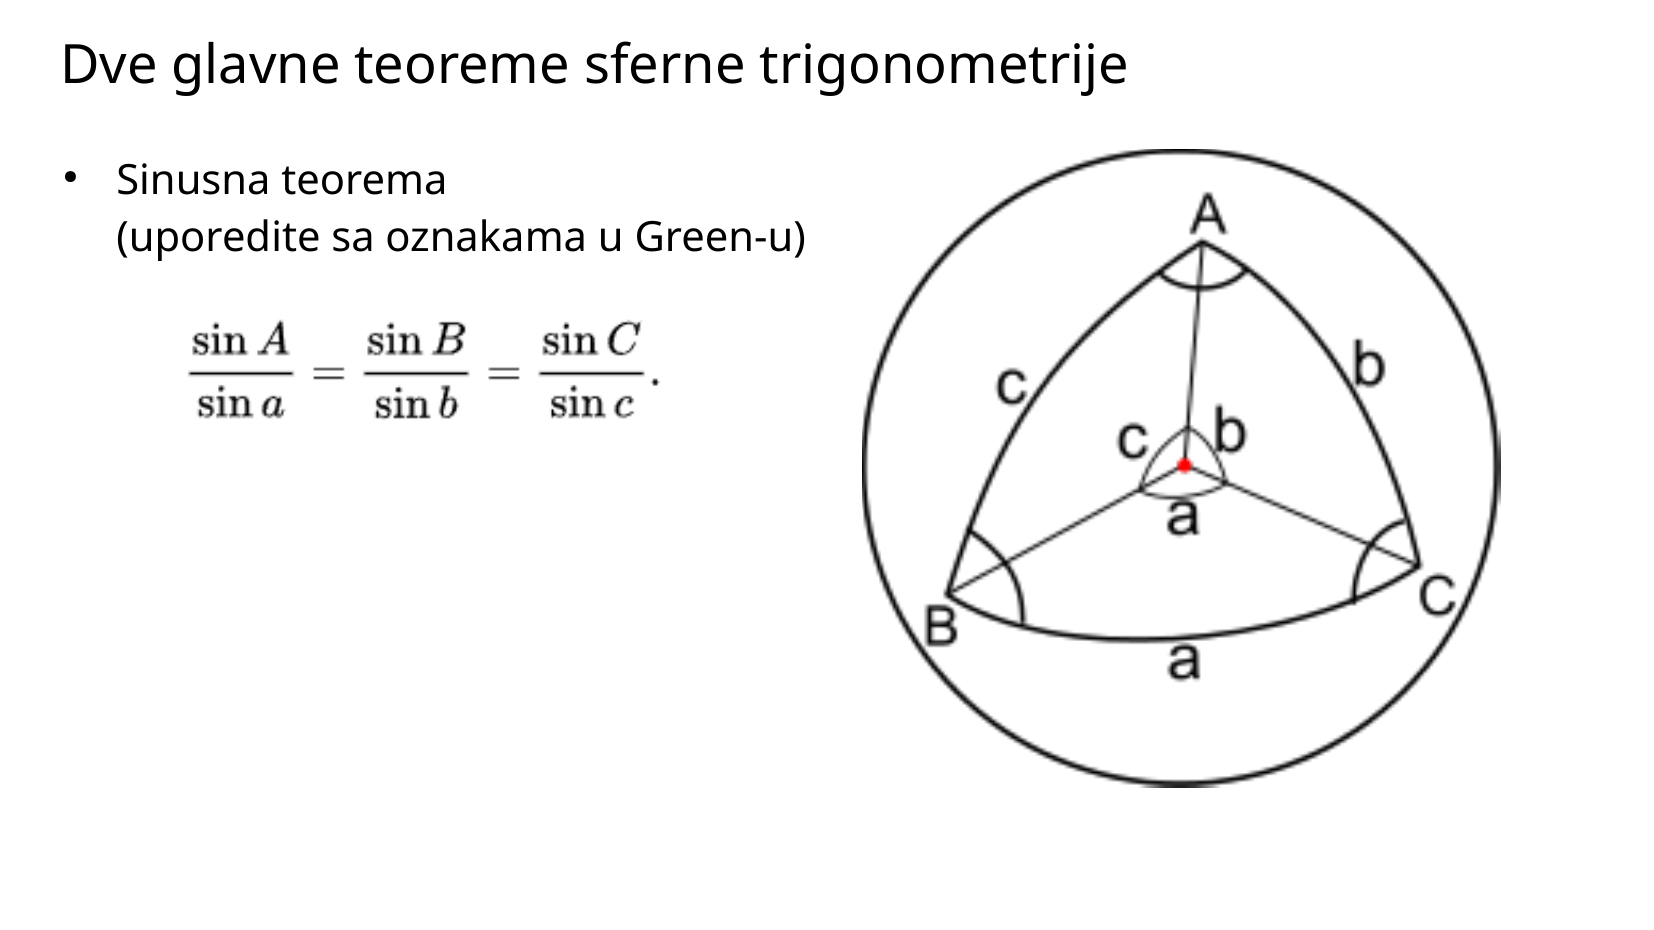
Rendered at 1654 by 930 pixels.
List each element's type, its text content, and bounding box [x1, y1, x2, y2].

list Sinusna teorema (uporedite sa oznakama u Green-u) [45, 149, 1635, 880]
picture [150, 299, 712, 436]
picture [862, 149, 1501, 788]
title Dve glavne teoreme sferne trigonometrije [59, 13, 1648, 113]
